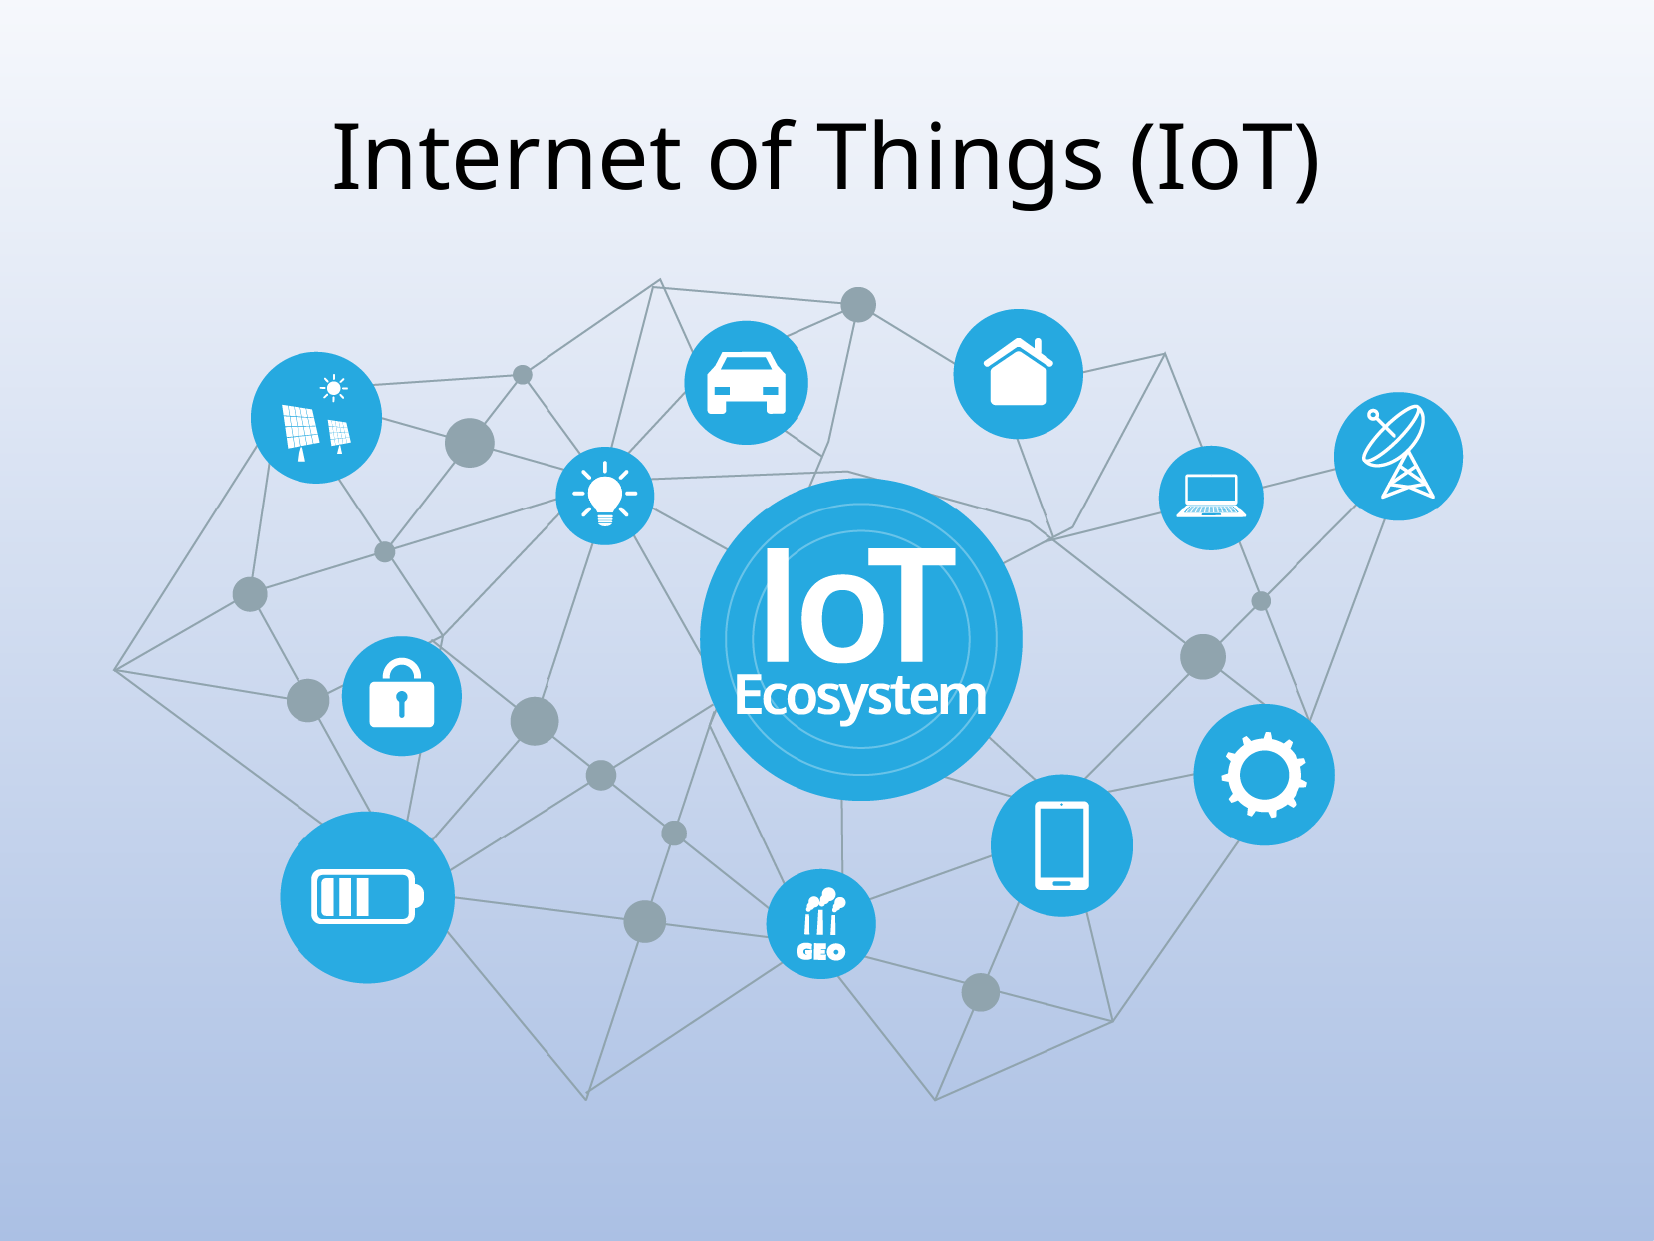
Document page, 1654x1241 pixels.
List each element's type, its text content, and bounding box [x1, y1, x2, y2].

picture [49, 180, 1546, 1167]
title Internet of Things (IoT) [82, 97, 1571, 209]
